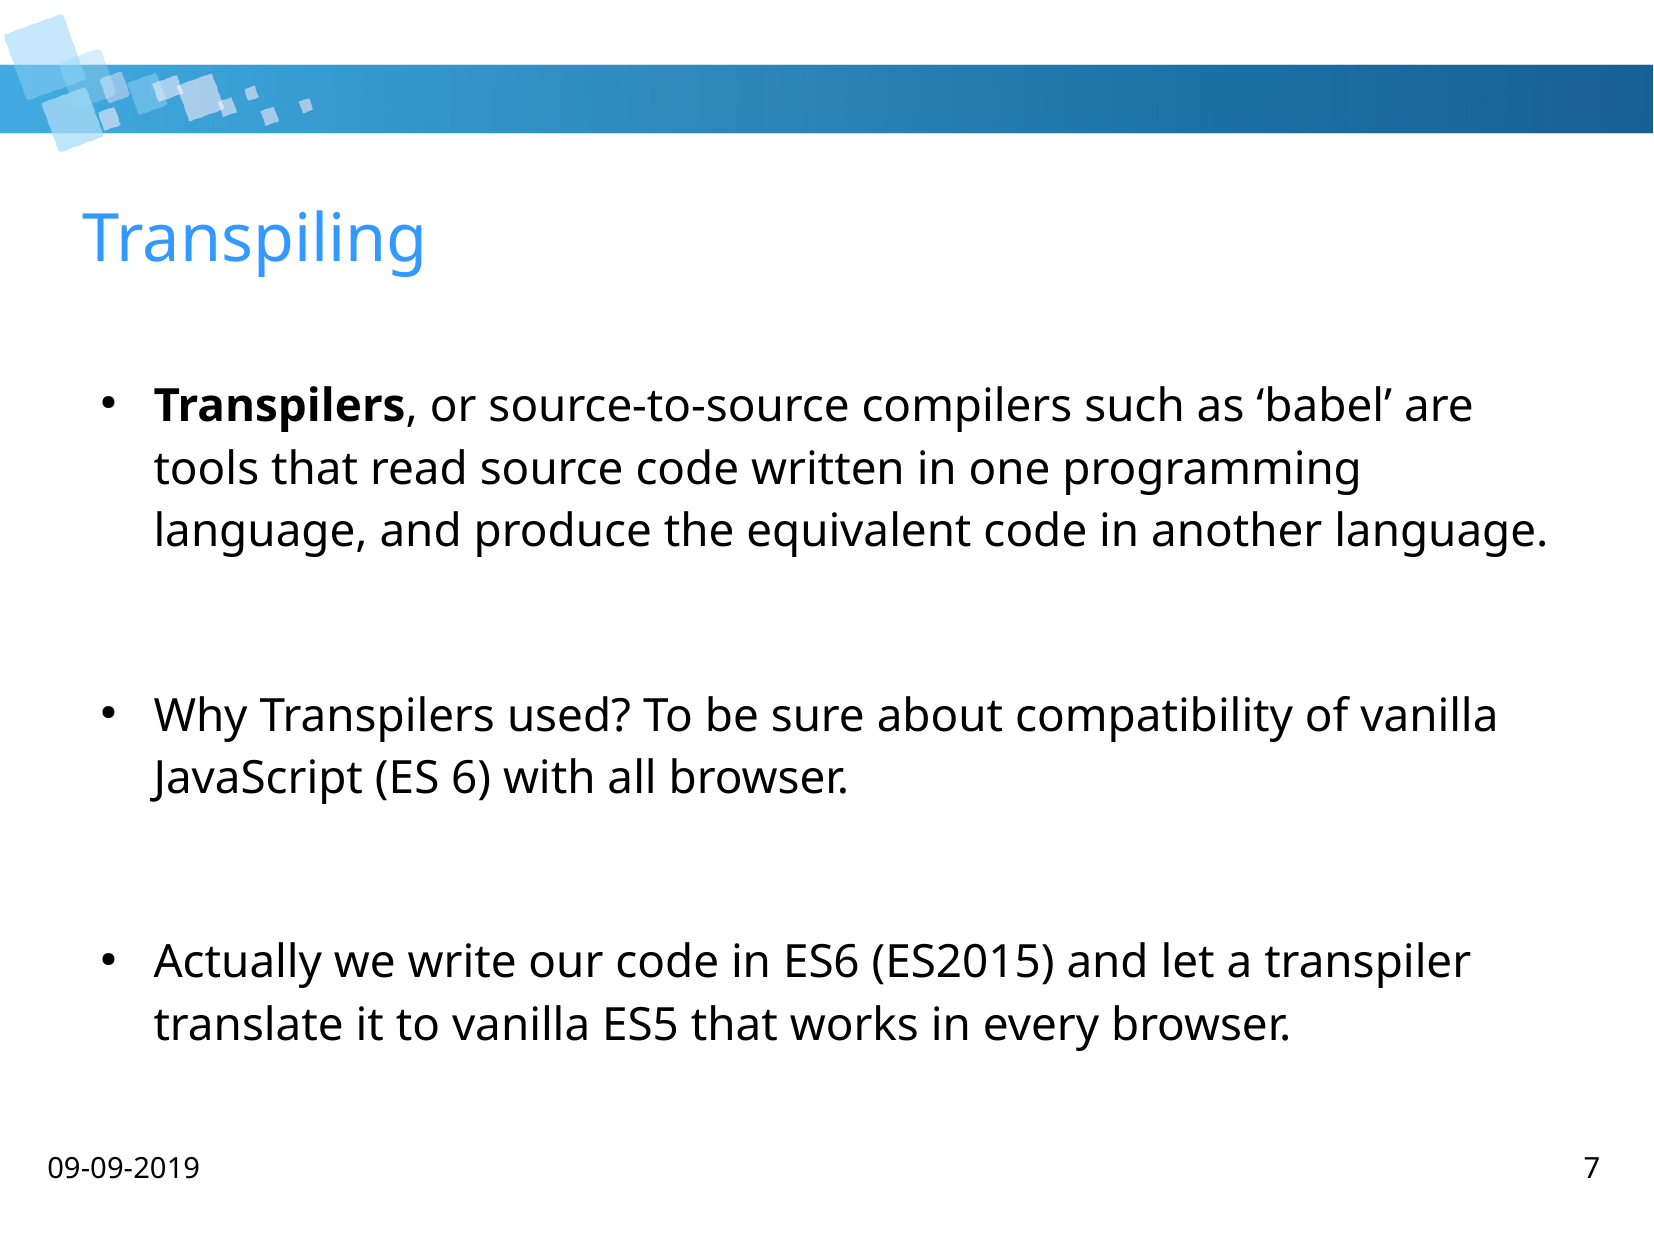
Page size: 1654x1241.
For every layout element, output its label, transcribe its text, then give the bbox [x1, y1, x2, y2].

title Transpiling [82, 132, 1571, 340]
list Transpilers, or source-to-source compilers such as ‘babel’ are tools that read source code written in one programming language, and produce the equivalent code in another language. Why Transpilers used? To be sure about compatibility of vanilla JavaScript (ES 6) with all browser. Actually we write our code in ES6 (ES2015) and let a transpiler translate it to vanilla ES5 that works in every browser. [82, 372, 1571, 1093]
picture [0, 0, 1653, 1238]
